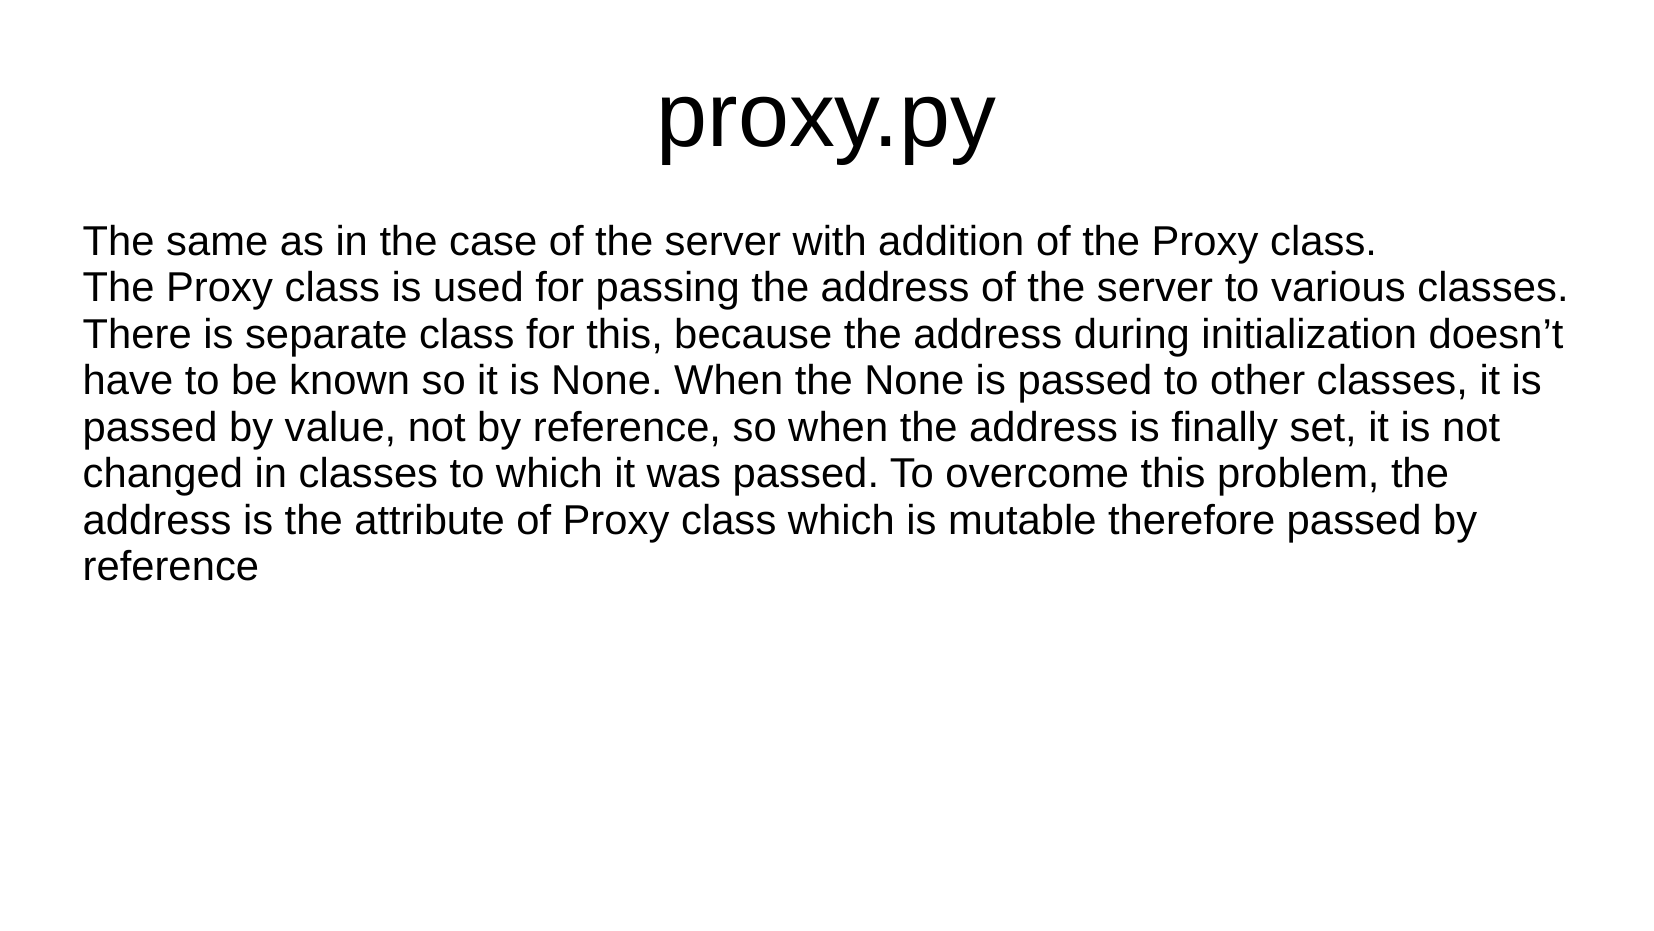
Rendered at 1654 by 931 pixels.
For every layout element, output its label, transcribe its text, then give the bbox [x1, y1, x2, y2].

title proxy.py [82, 37, 1571, 193]
subtitle The same as in the case of the server with addition of the Proxy class. The Proxy class is used for passing the address of the server to various classes. There is separate class for this, because the address during initialization doesn’t have to be known so it is None. When the None is passed to other classes, it is passed by value, not by reference, so when the address is finally set, it is not changed in classes to which it was passed. To overcome this problem, the address is the attribute of Proxy class which is mutable therefore passed by reference [82, 217, 1571, 758]
